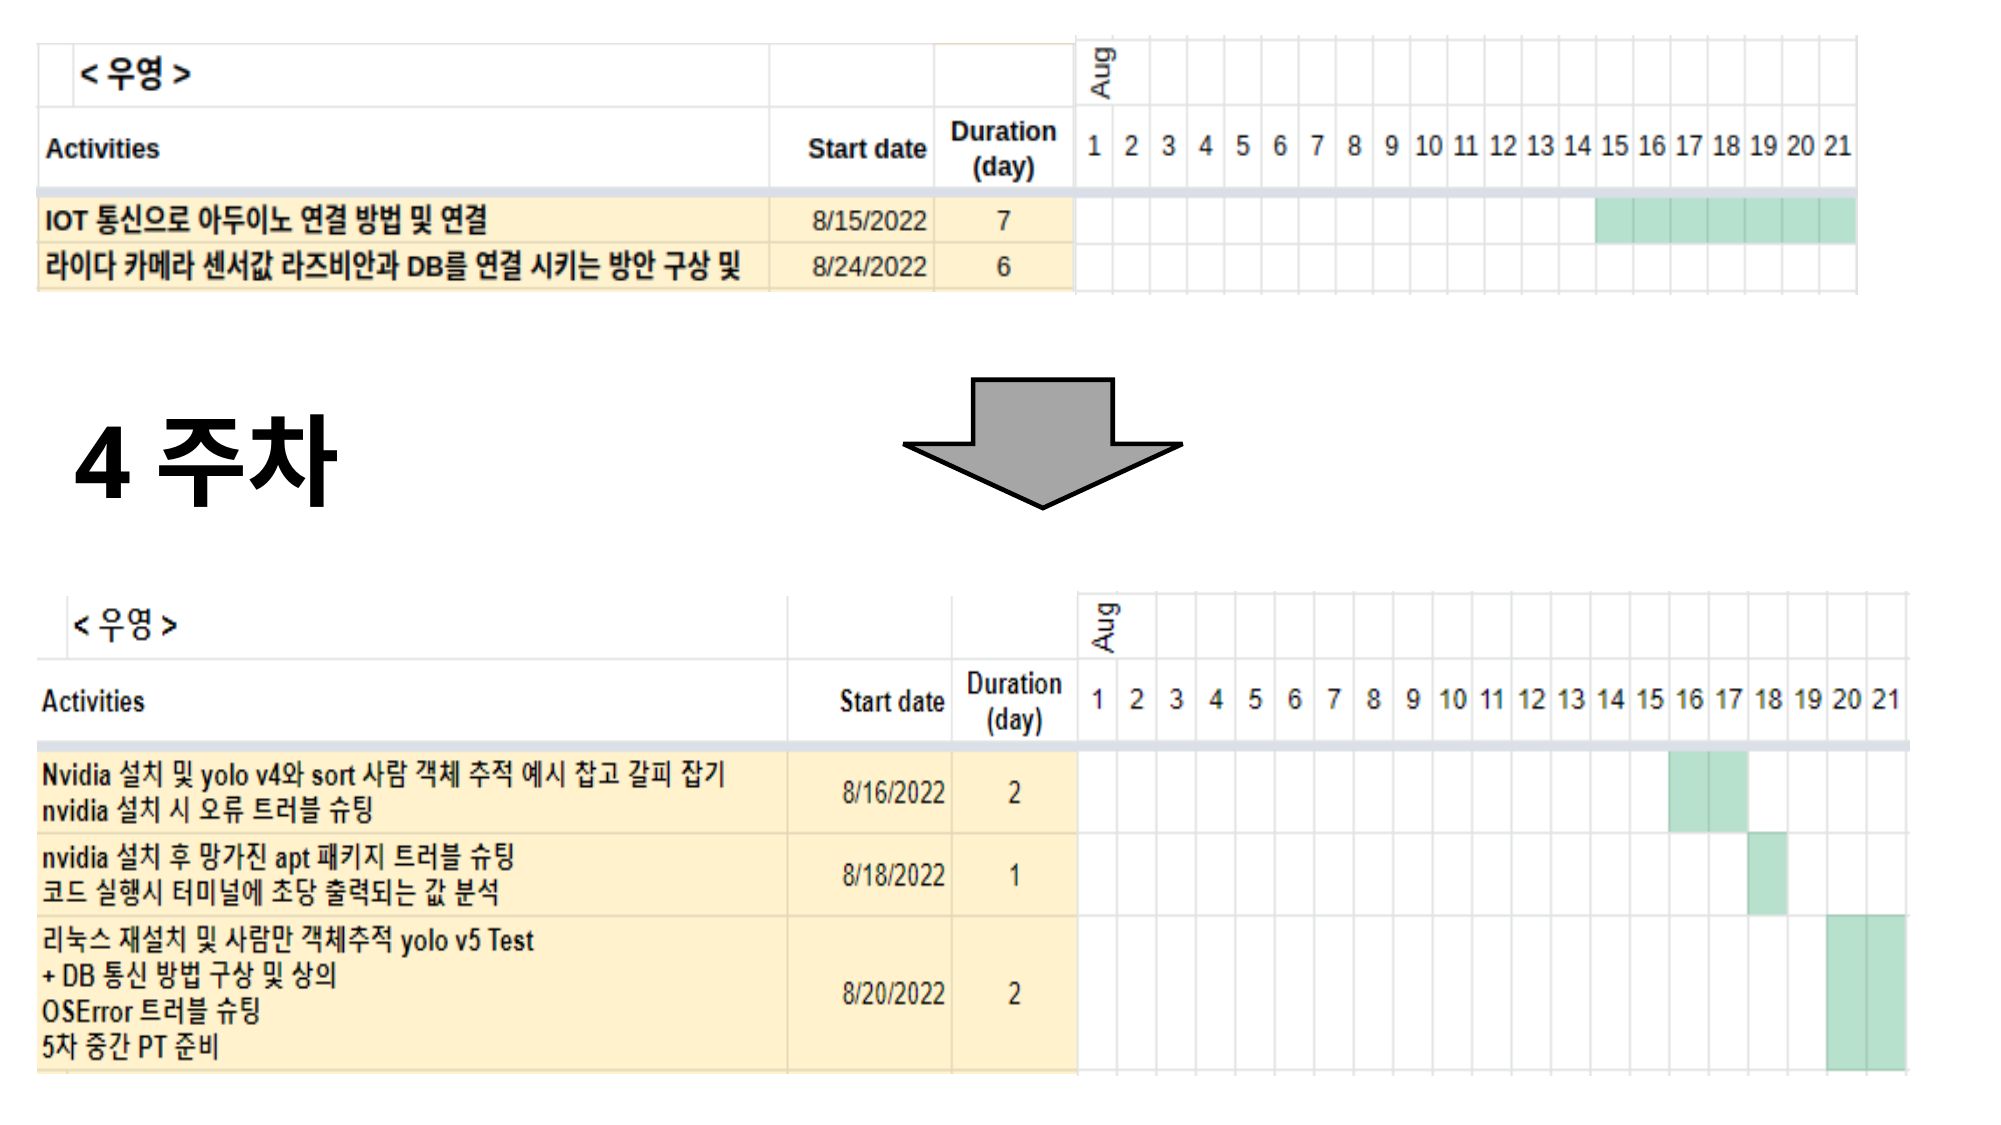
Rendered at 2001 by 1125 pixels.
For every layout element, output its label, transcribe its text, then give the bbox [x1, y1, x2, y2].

picture [36, 35, 1858, 295]
text_box [903, 379, 1183, 509]
picture [37, 591, 1910, 1076]
text_box 4주차 [59, 391, 363, 528]
